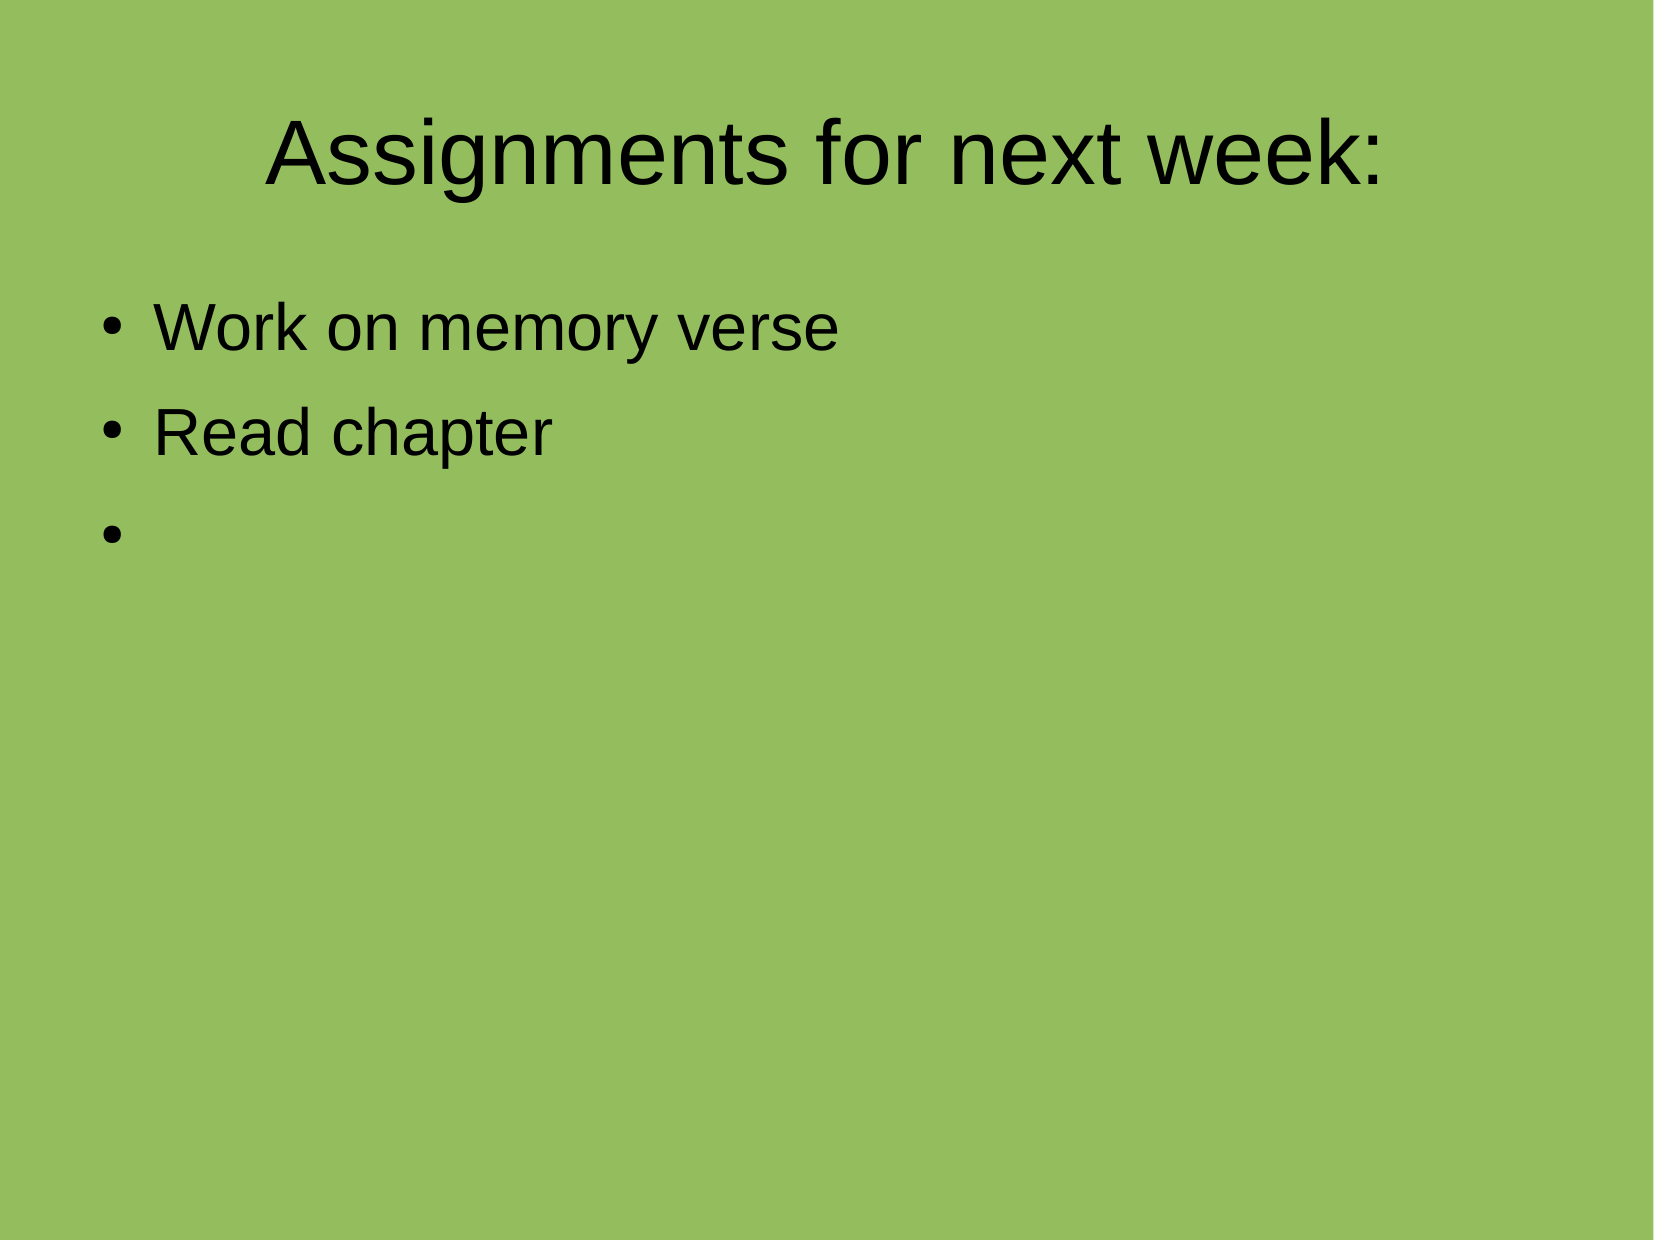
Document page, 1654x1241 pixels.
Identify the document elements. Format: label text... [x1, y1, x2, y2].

title Assignments for next week: [82, 49, 1571, 257]
list Work on memory verse Read chapter [82, 290, 1571, 1109]
